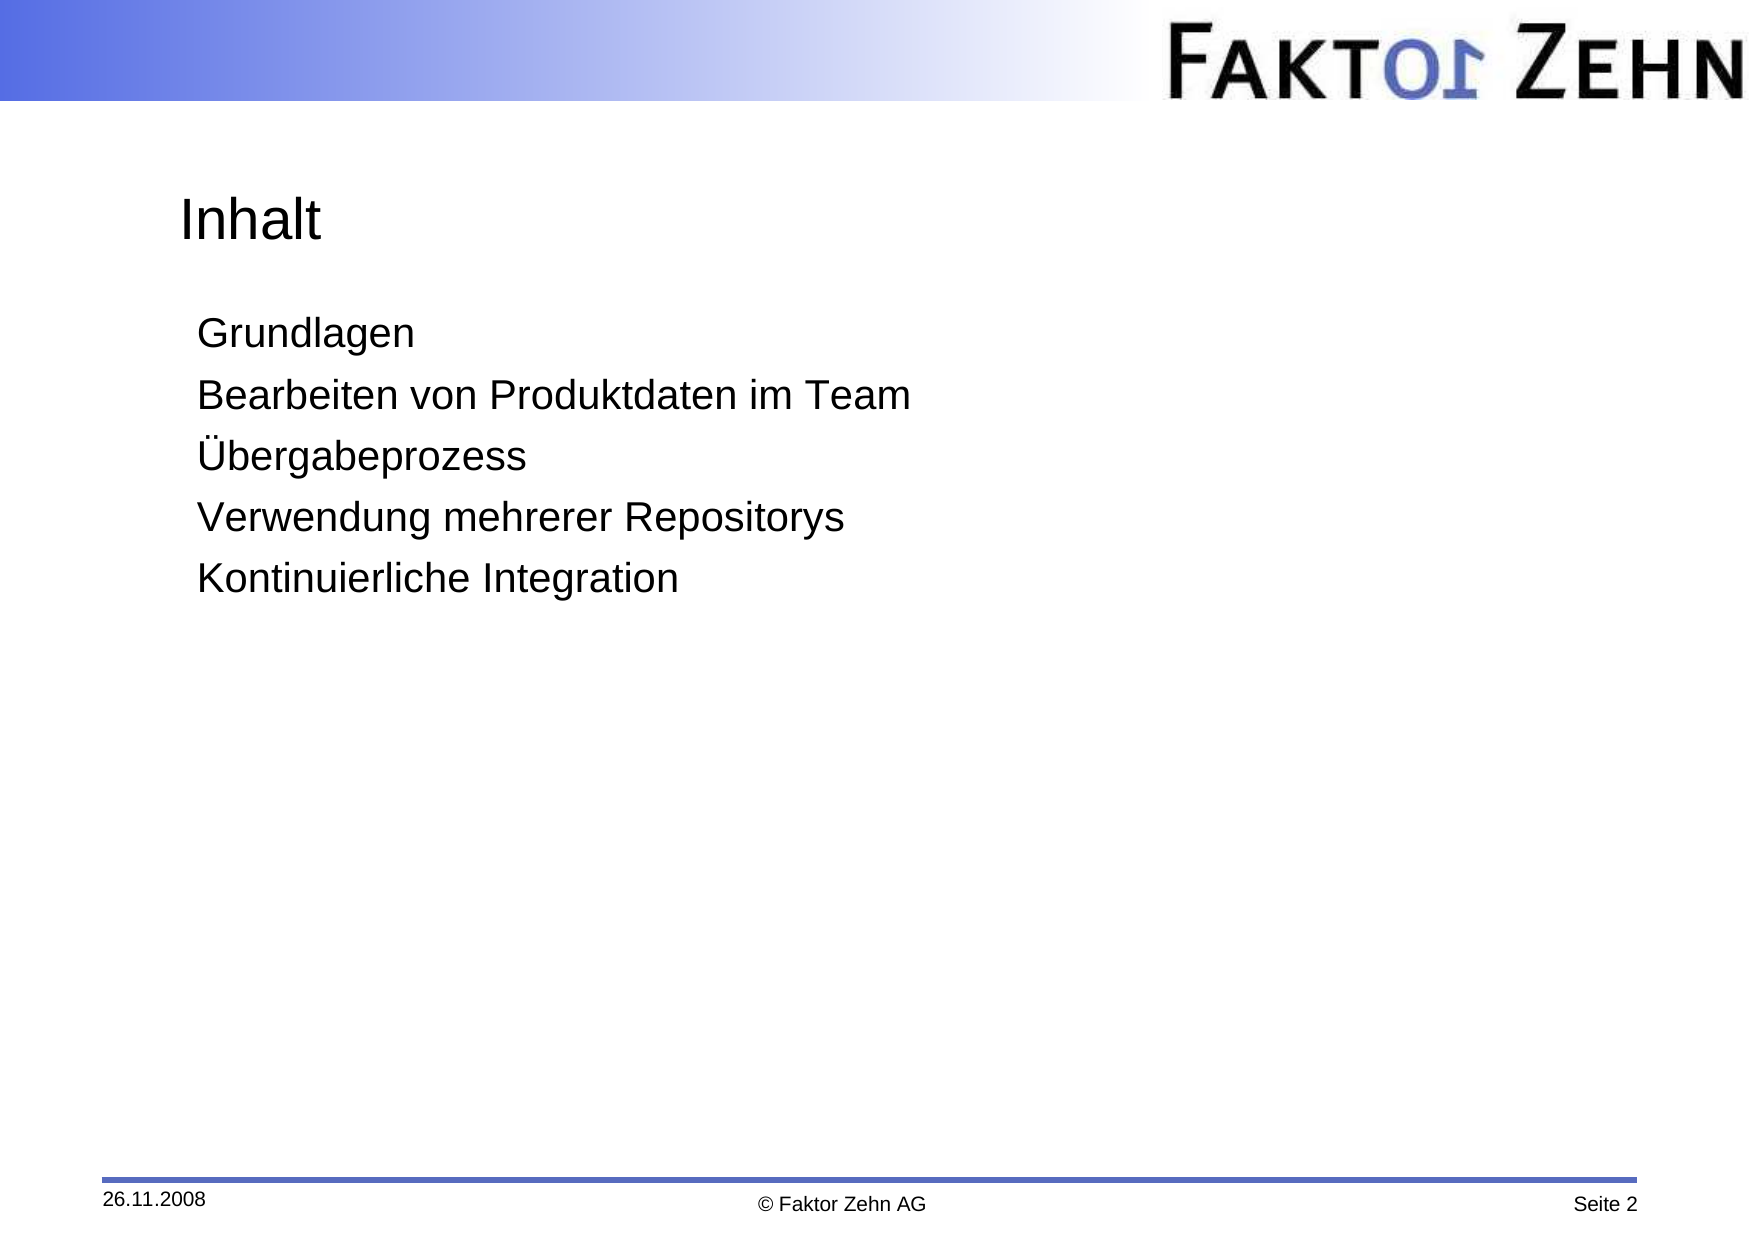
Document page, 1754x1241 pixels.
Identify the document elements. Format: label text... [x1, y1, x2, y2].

picture [1162, 7, 1752, 100]
list Grundlagen Bearbeiten von Produktdaten im Team Übergabeprozess Verwendung mehrerer Repositorys Kontinuierliche Integration [179, 310, 1576, 1078]
title Inhalt [179, 142, 1576, 296]
